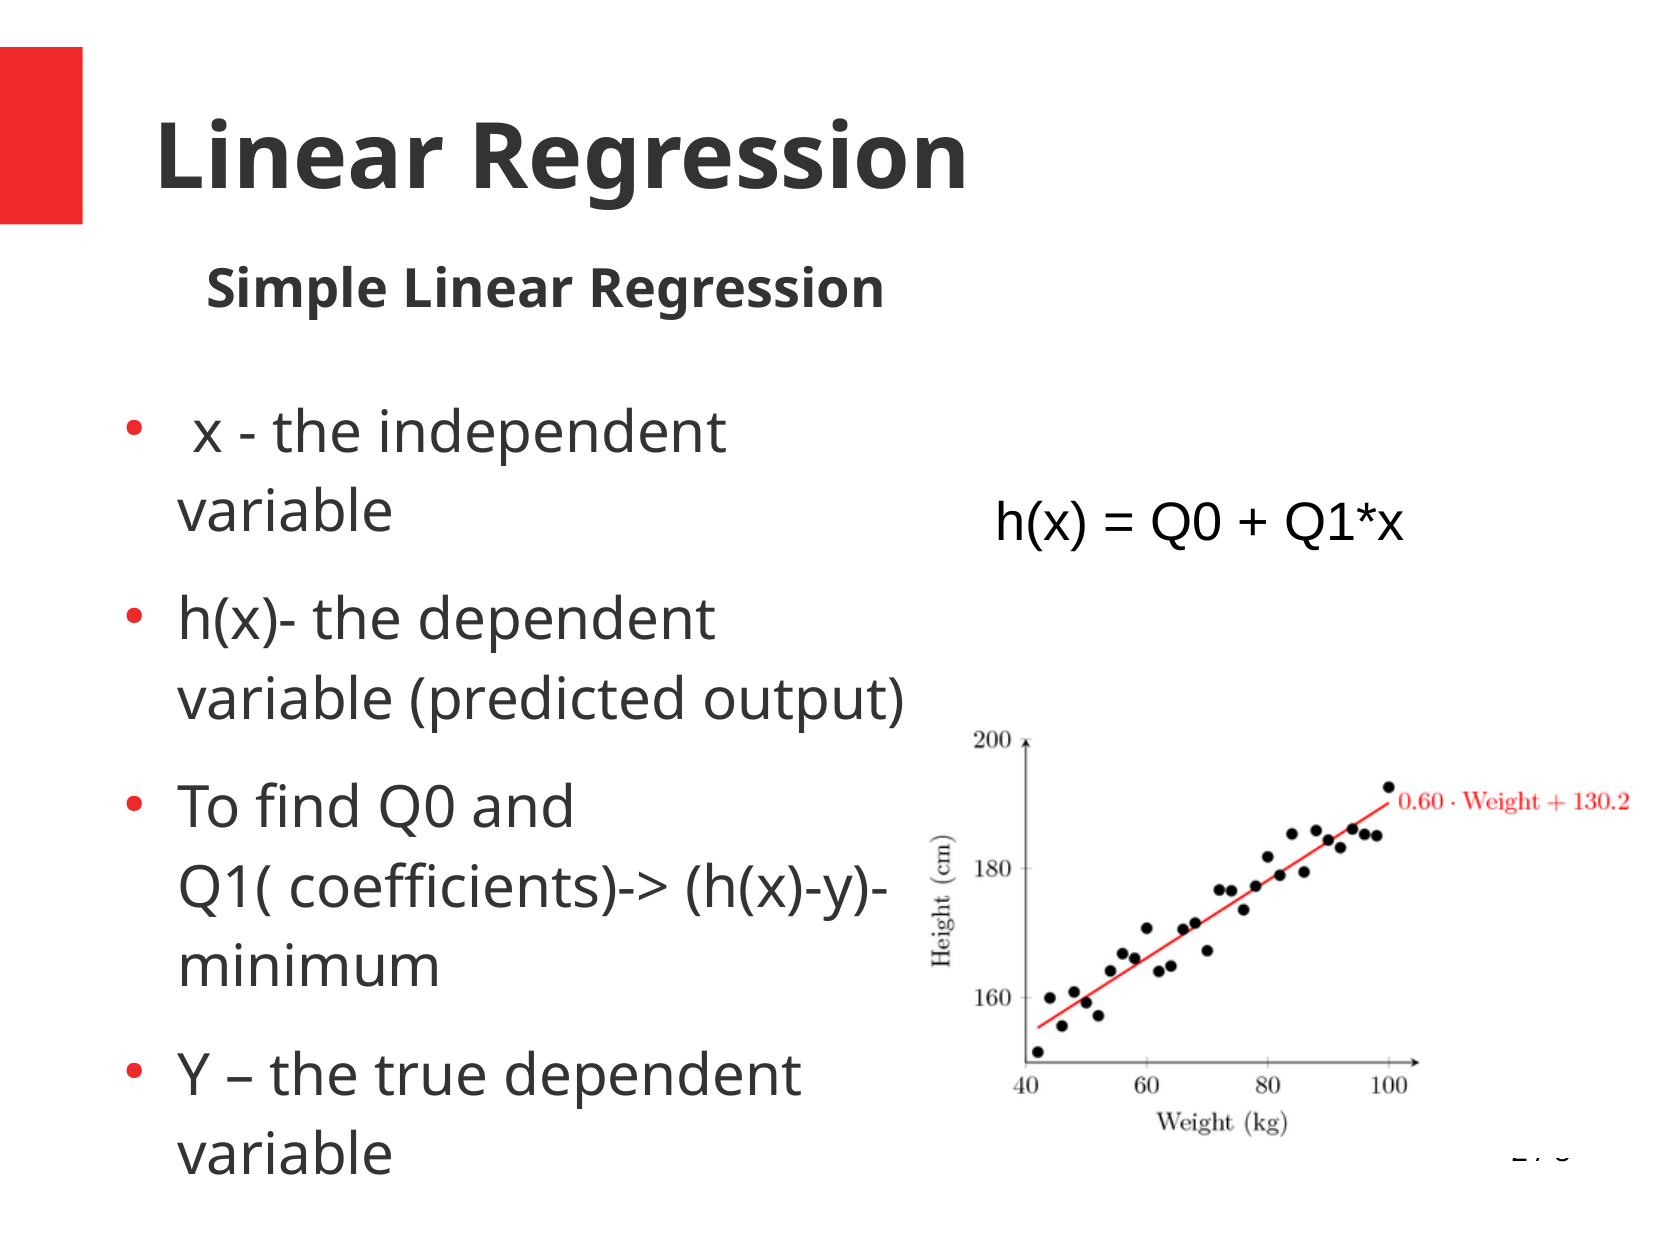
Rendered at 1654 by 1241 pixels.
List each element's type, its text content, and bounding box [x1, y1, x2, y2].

list x - the independent variable h(x)- the dependent variable (predicted output) To find Q0 and Q1( coefficients)-> (h(x)-y)- minimum Y – the true dependent variable [106, 389, 934, 826]
picture [909, 710, 1652, 1158]
text_box Simple Linear Regression [170, 224, 1382, 350]
text_box h(x) = Q0 + Q1*x [980, 484, 1489, 573]
title Linear Regression [118, 49, 1571, 257]
